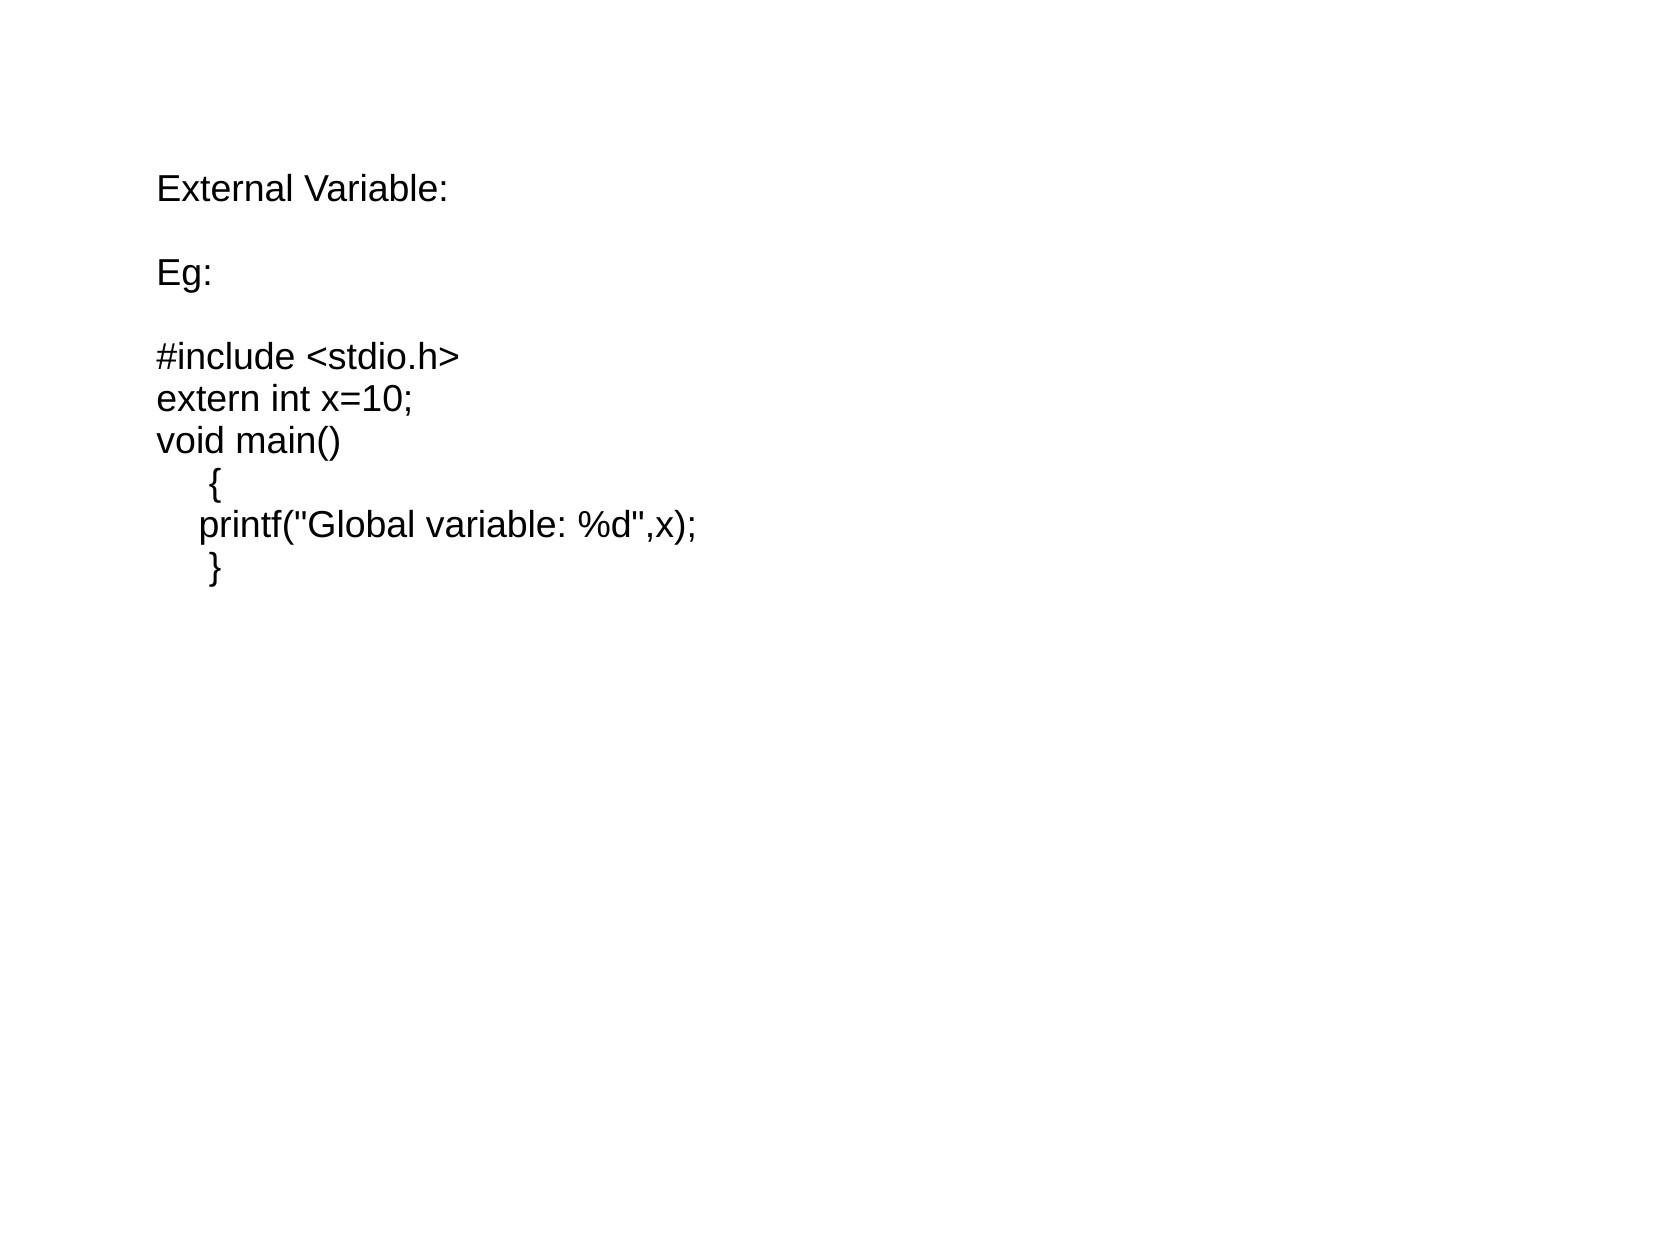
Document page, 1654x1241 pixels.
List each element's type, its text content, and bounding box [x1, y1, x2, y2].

text_box External Variable: Eg: #include <stdio.h> extern int x=10; void main() { printf("Global variable: %d",x); } [141, 118, 1465, 637]
